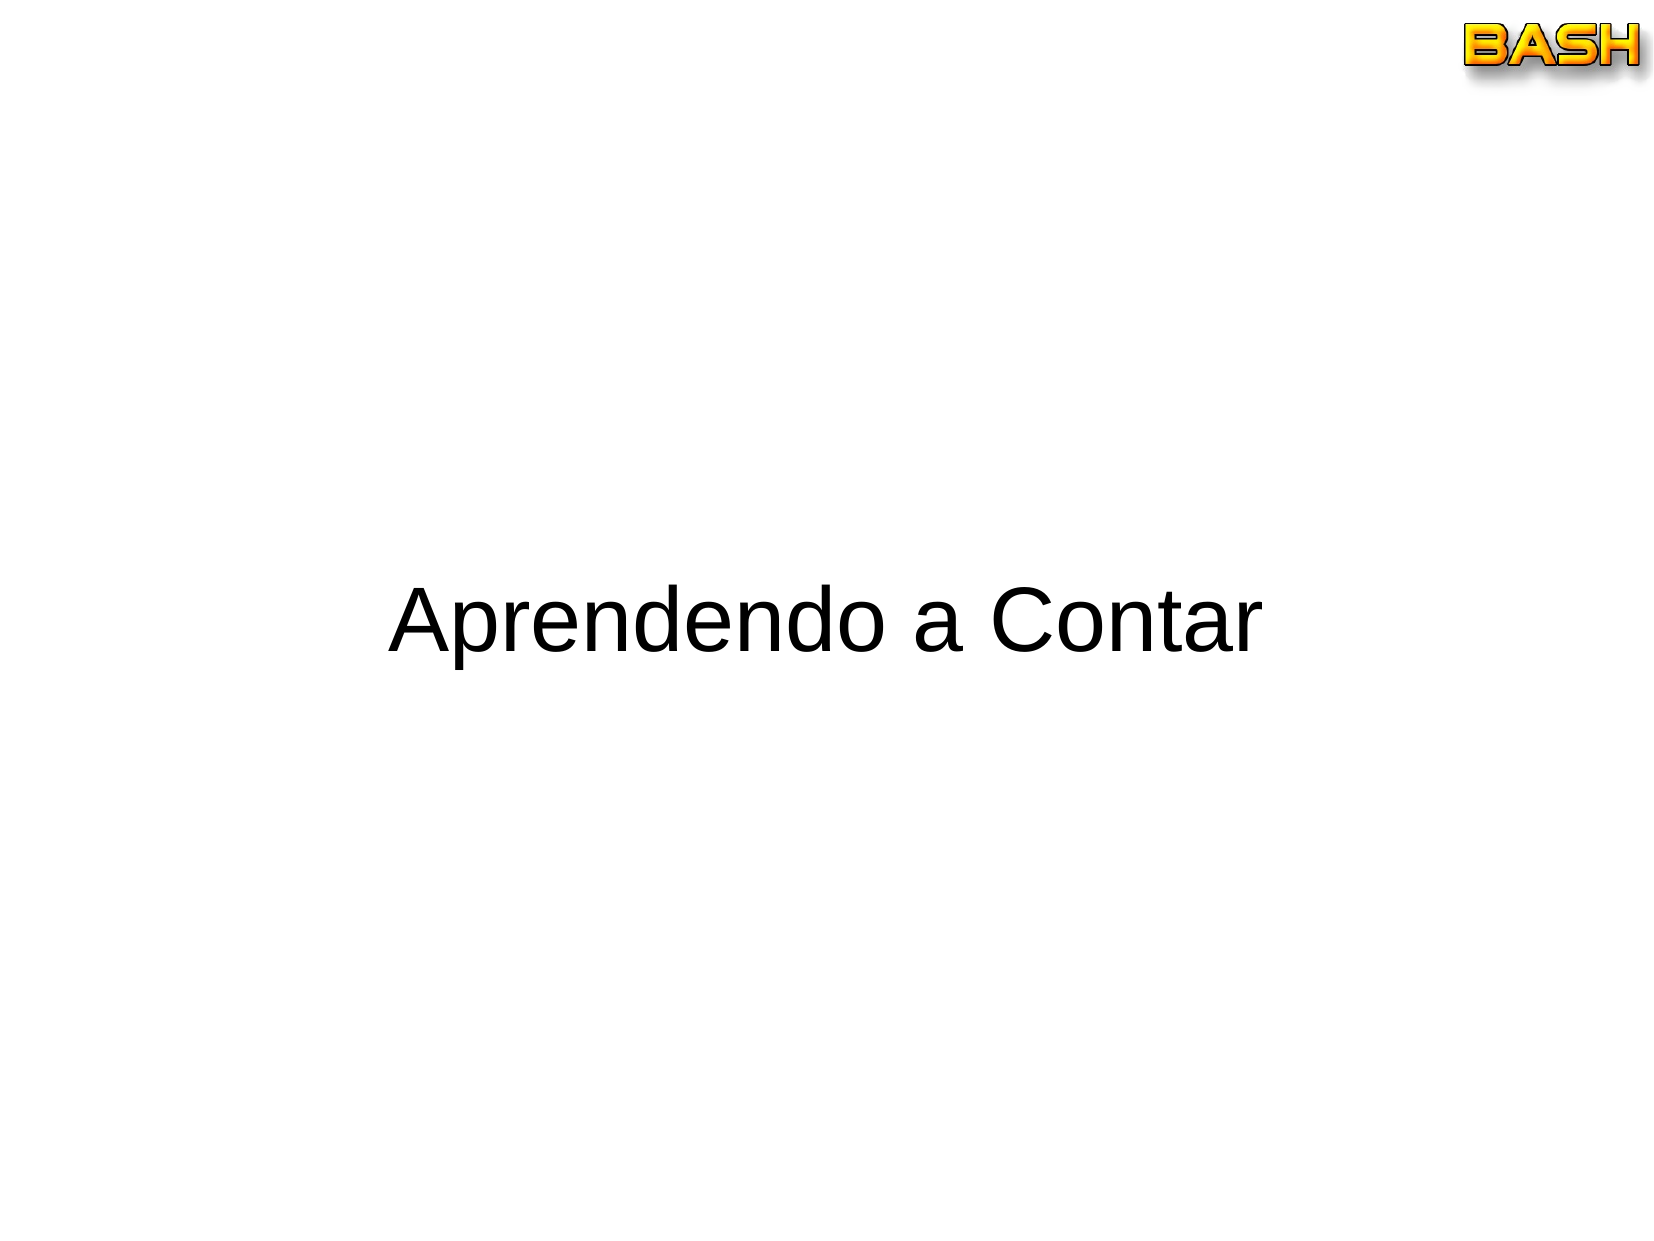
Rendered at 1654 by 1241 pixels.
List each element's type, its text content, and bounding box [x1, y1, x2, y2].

picture [1450, 0, 1654, 96]
title Aprendendo a Contar [82, 523, 1571, 717]
